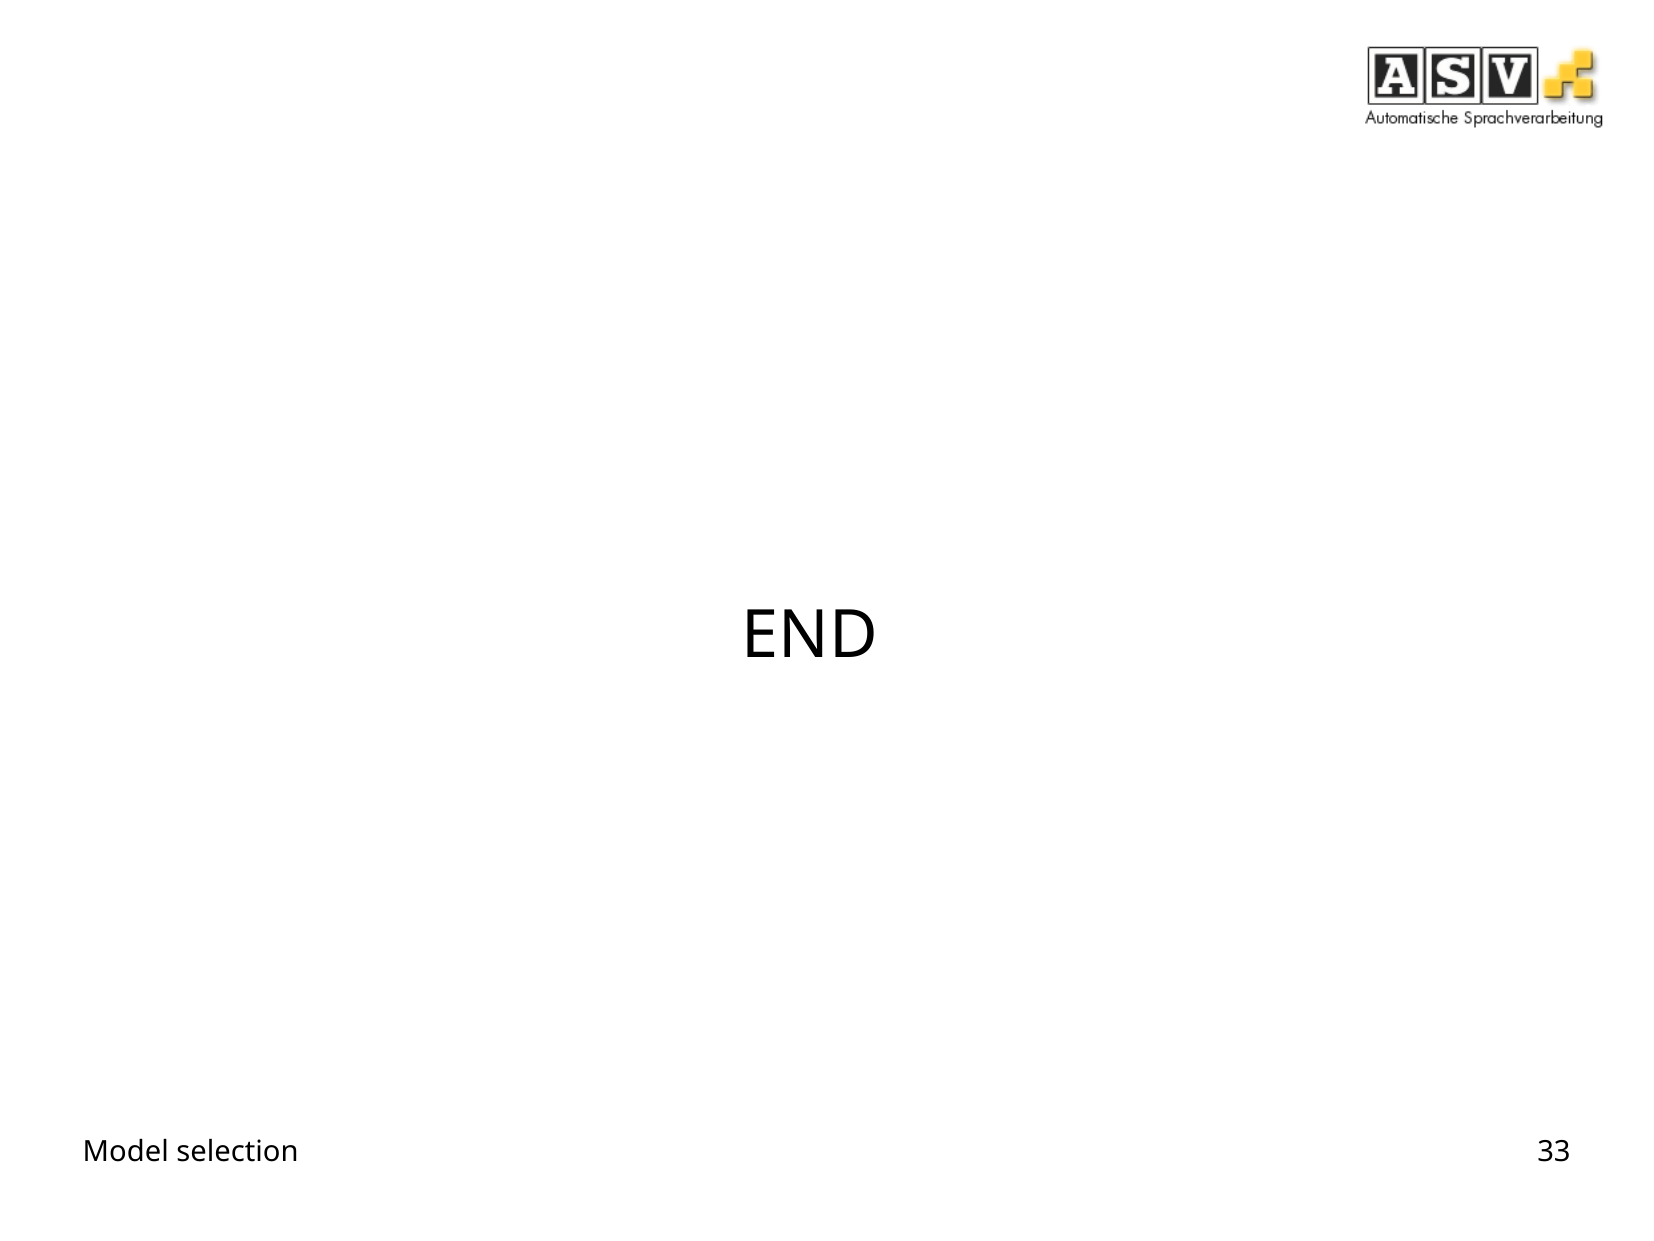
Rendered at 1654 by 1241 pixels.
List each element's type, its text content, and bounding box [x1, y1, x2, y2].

subtitle END [82, 271, 1538, 991]
picture [1364, 43, 1605, 129]
